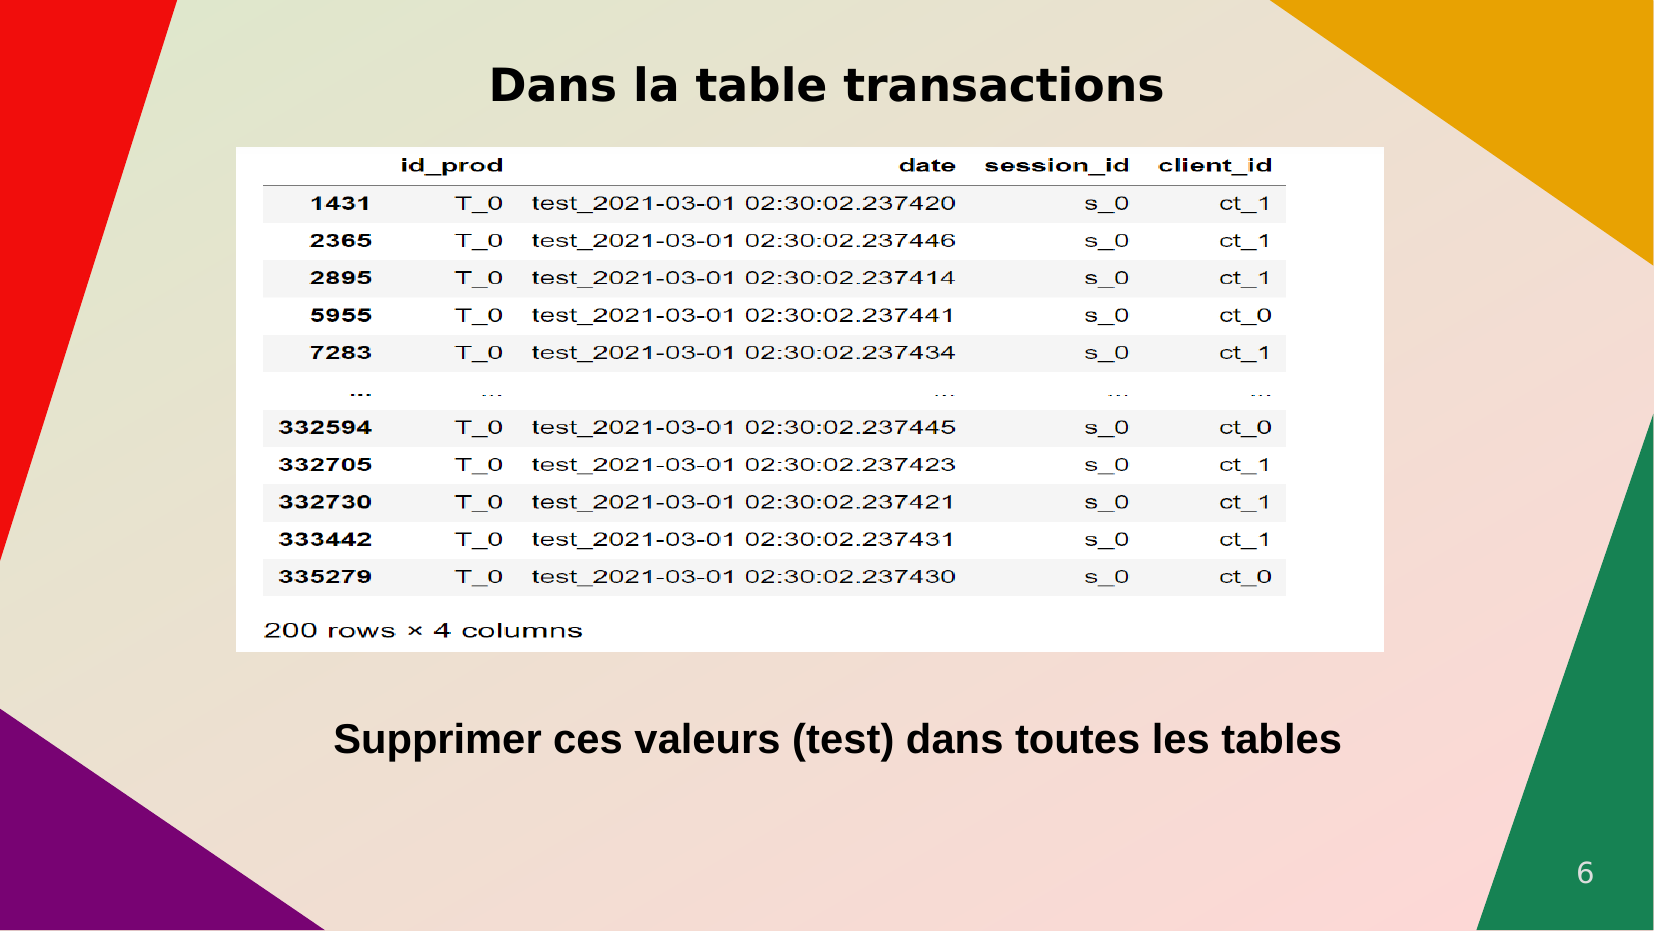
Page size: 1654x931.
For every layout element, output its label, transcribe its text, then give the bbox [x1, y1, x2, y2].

picture [236, 147, 1384, 652]
subtitle Dans la table transactions [118, 817, 1536, 916]
subtitle Dans la table transactions [118, 59, 1536, 708]
text_box Supprimer ces valeurs (test) dans toutes les tables [88, 708, 1610, 817]
